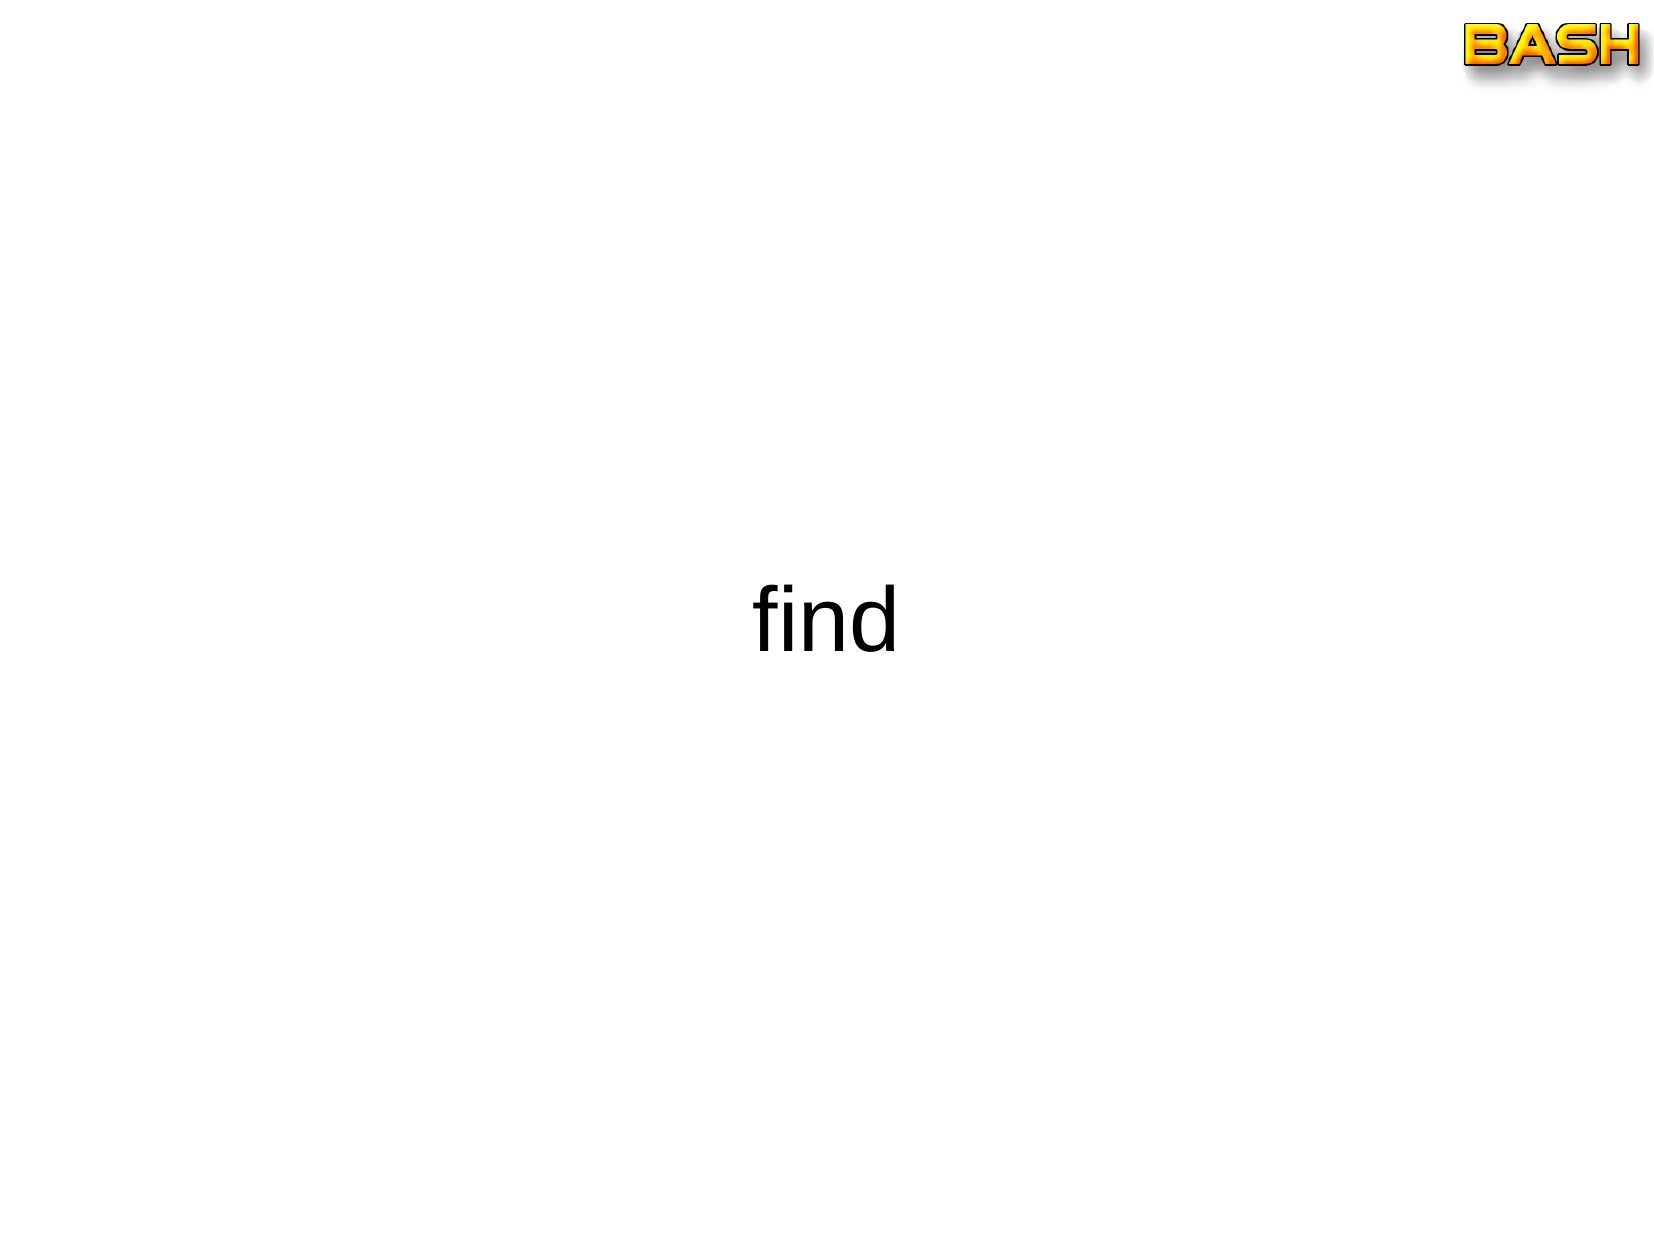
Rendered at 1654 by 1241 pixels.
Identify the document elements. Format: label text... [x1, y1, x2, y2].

title find [82, 523, 1571, 717]
picture [1450, 0, 1654, 96]
